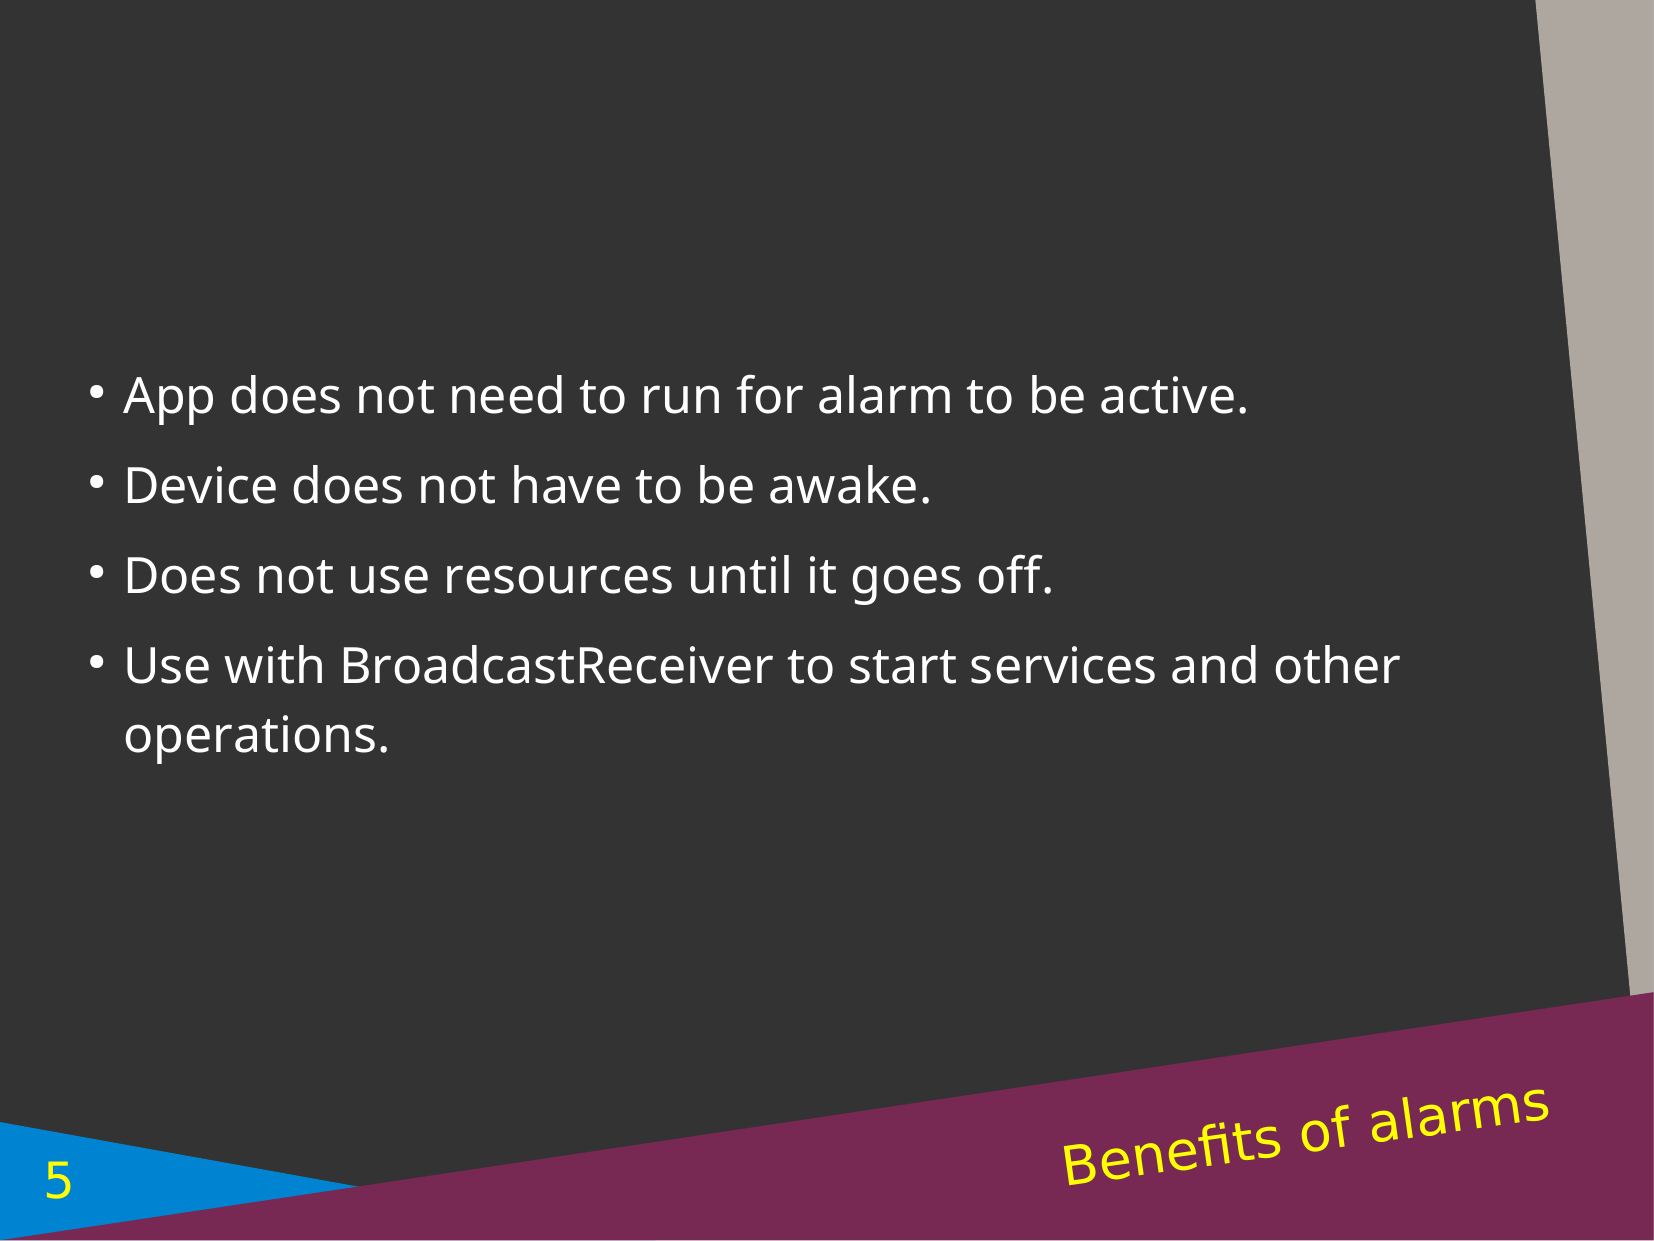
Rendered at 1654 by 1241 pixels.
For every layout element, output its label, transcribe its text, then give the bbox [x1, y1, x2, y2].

text_box App does not need to run for alarm to be active. Device does not have to be awake. Does not use resources until it goes off. Use with BroadcastReceiver to start services and other operations. [72, 339, 1471, 791]
title Benefits of alarms [956, 995, 1654, 1241]
